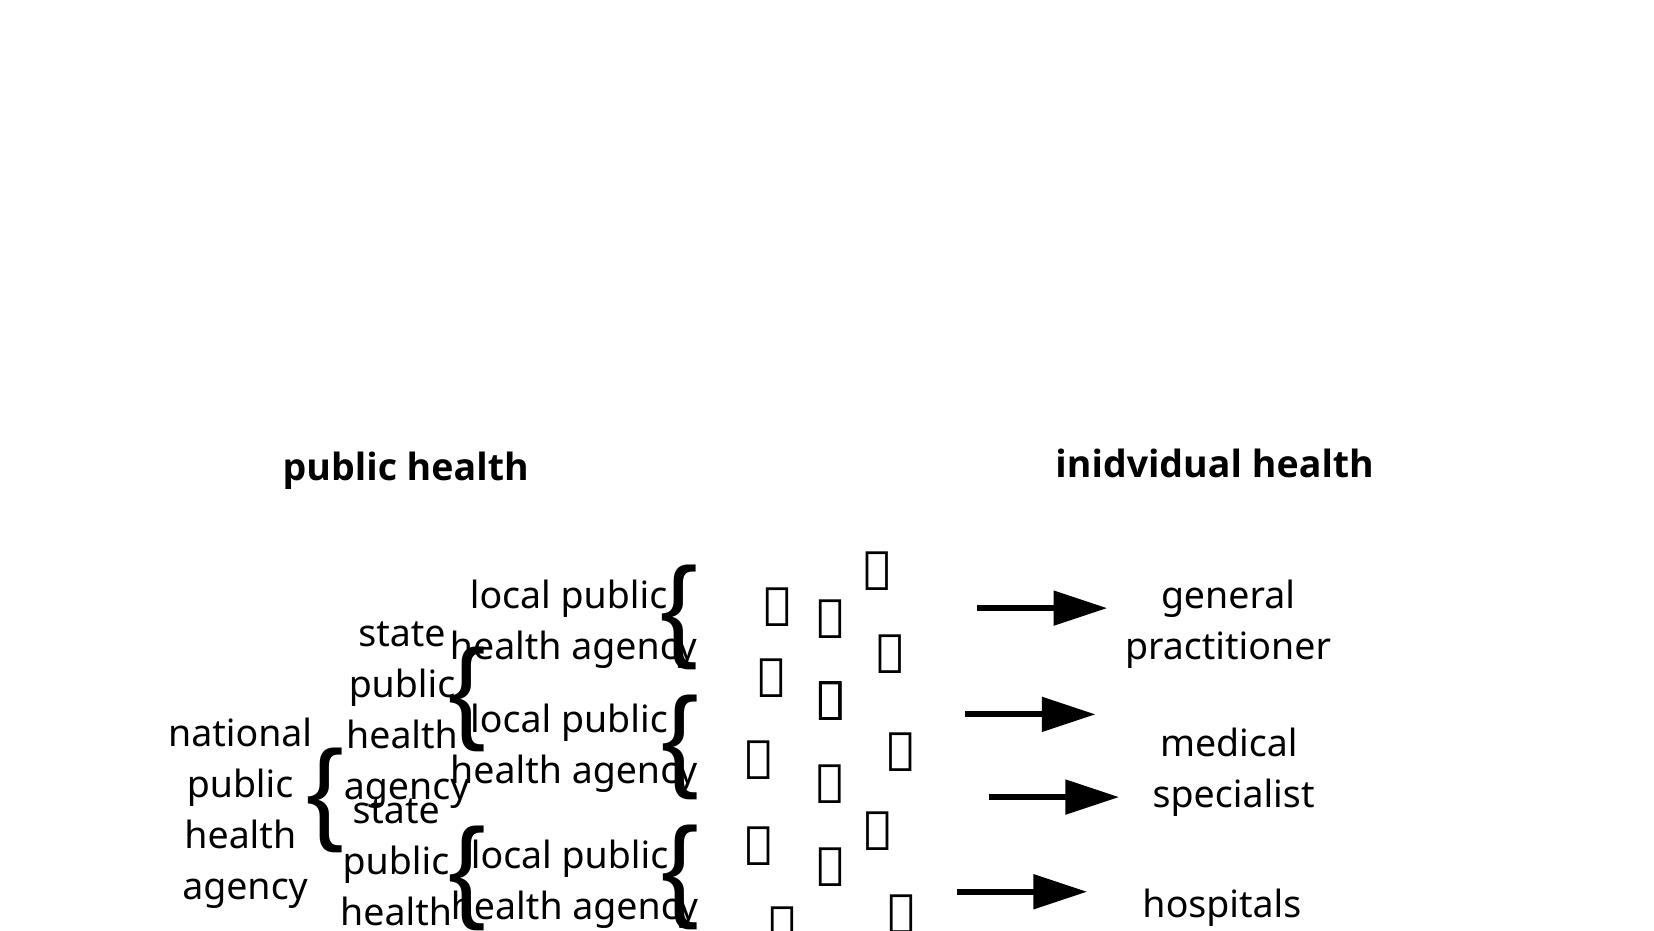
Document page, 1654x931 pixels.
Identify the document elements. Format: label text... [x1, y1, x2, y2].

text_box state public health agency [356, 844, 446, 928]
text_box  [799, 655, 860, 725]
text_box { [433, 619, 501, 761]
text_box local public health agency [529, 702, 619, 786]
text_box  [746, 560, 807, 630]
text_box local public health agency [530, 838, 619, 921]
text_box { [291, 720, 360, 861]
text_box  [728, 714, 788, 800]
text_box  [799, 820, 860, 931]
text_box medical specialist [1189, 726, 1279, 809]
text_box national public health agency [200, 767, 290, 850]
text_box hospitals [1178, 862, 1267, 931]
text_box { [433, 628, 440, 634]
text_box { [433, 798, 501, 931]
text_box  [846, 525, 907, 641]
text_box  [798, 738, 859, 853]
text_box  [740, 631, 801, 747]
text_box  [859, 608, 920, 723]
text_box general practitioner [1183, 578, 1273, 662]
text_box inidvidual health [1171, 421, 1257, 504]
text_box  [728, 800, 788, 916]
text_box  [869, 706, 930, 821]
text_box  [870, 867, 931, 931]
text_box  [799, 572, 859, 655]
text_box public health [363, 424, 451, 508]
text_box  [846, 785, 907, 900]
text_box { [646, 797, 714, 931]
text_box { [646, 667, 714, 797]
text_box local public health agency [529, 578, 618, 662]
text_box  [751, 879, 812, 931]
text_box state public health agency [362, 667, 452, 750]
text_box { [646, 537, 714, 667]
